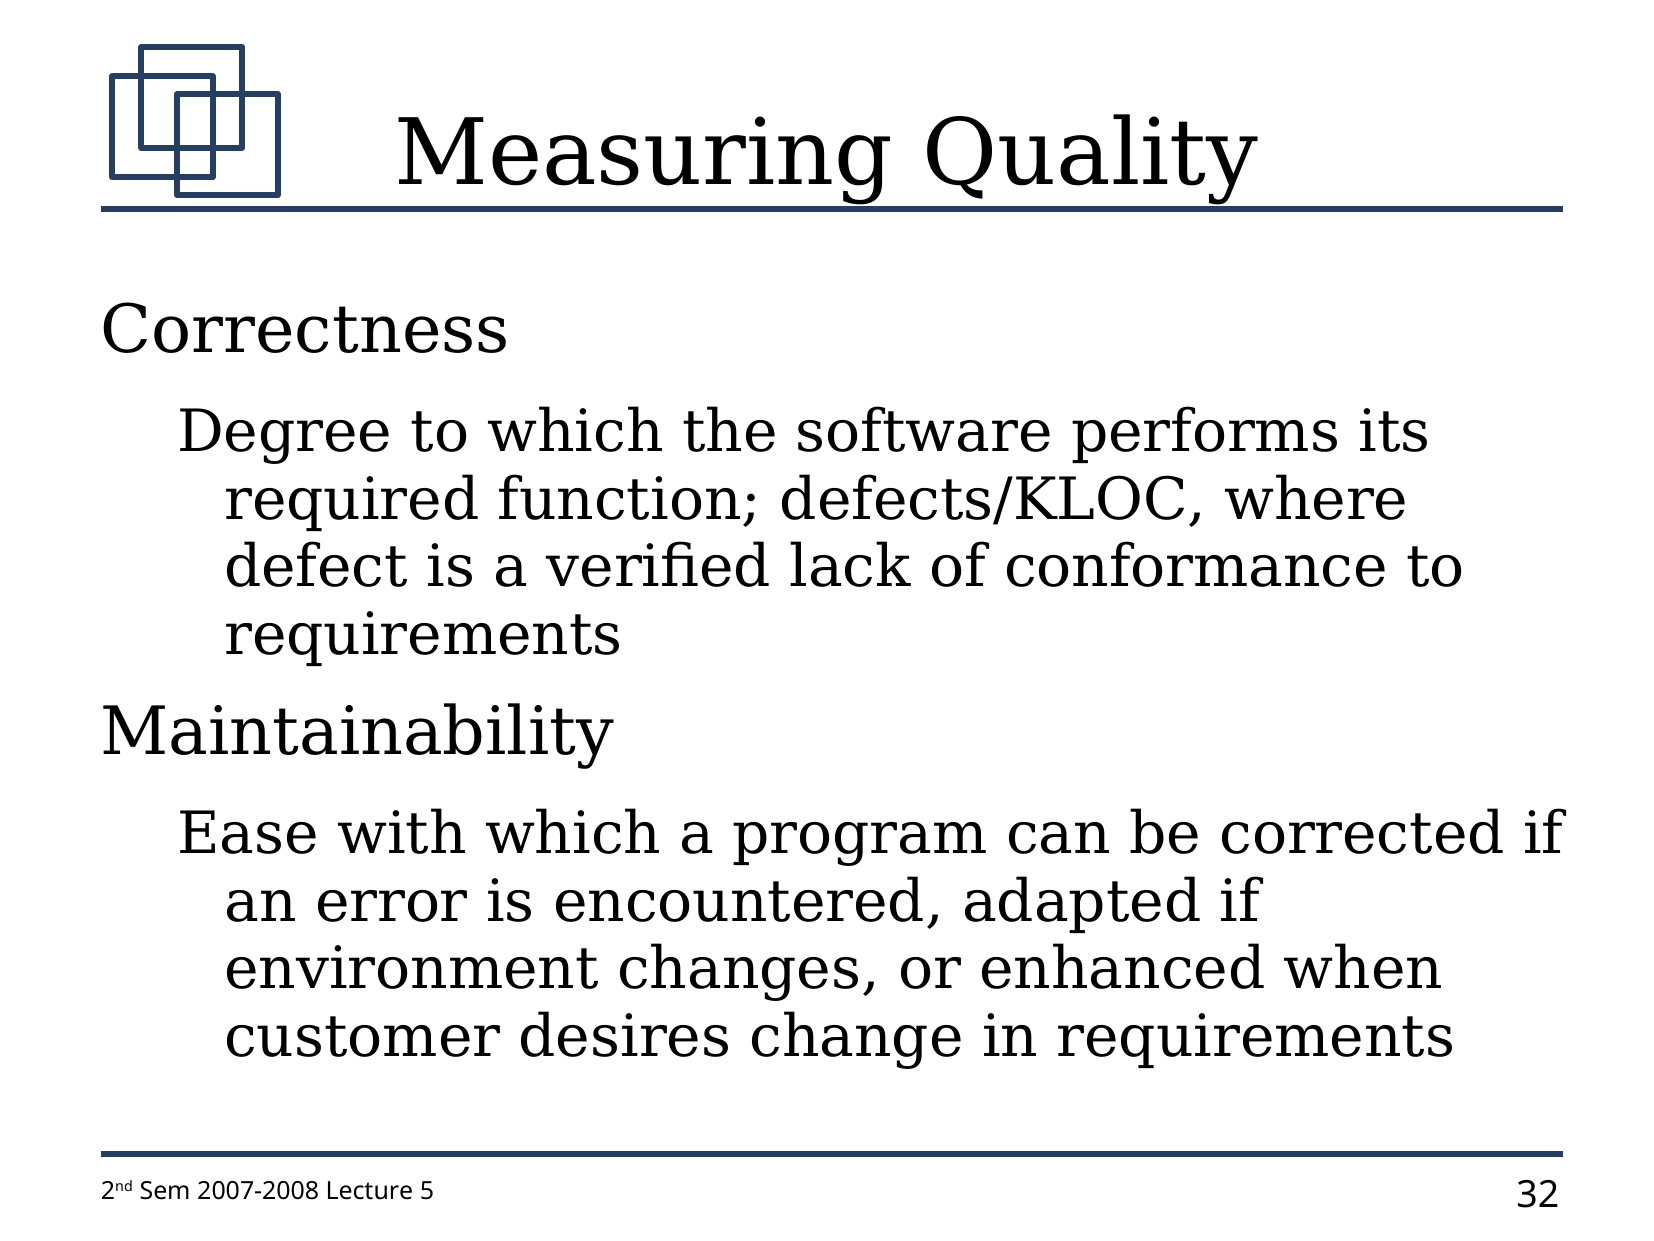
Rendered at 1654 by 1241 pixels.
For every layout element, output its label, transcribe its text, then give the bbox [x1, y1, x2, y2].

title Measuring Quality [82, 49, 1571, 257]
list Correctness Degree to which the software performs its required function; defects/KLOC, where defect is a verified lack of conformance to requirements Maintainability Ease with which a program can be corrected if an error is encountered, adapted if environment changes, or enhanced when customer desires change in requirements [82, 290, 1571, 1109]
